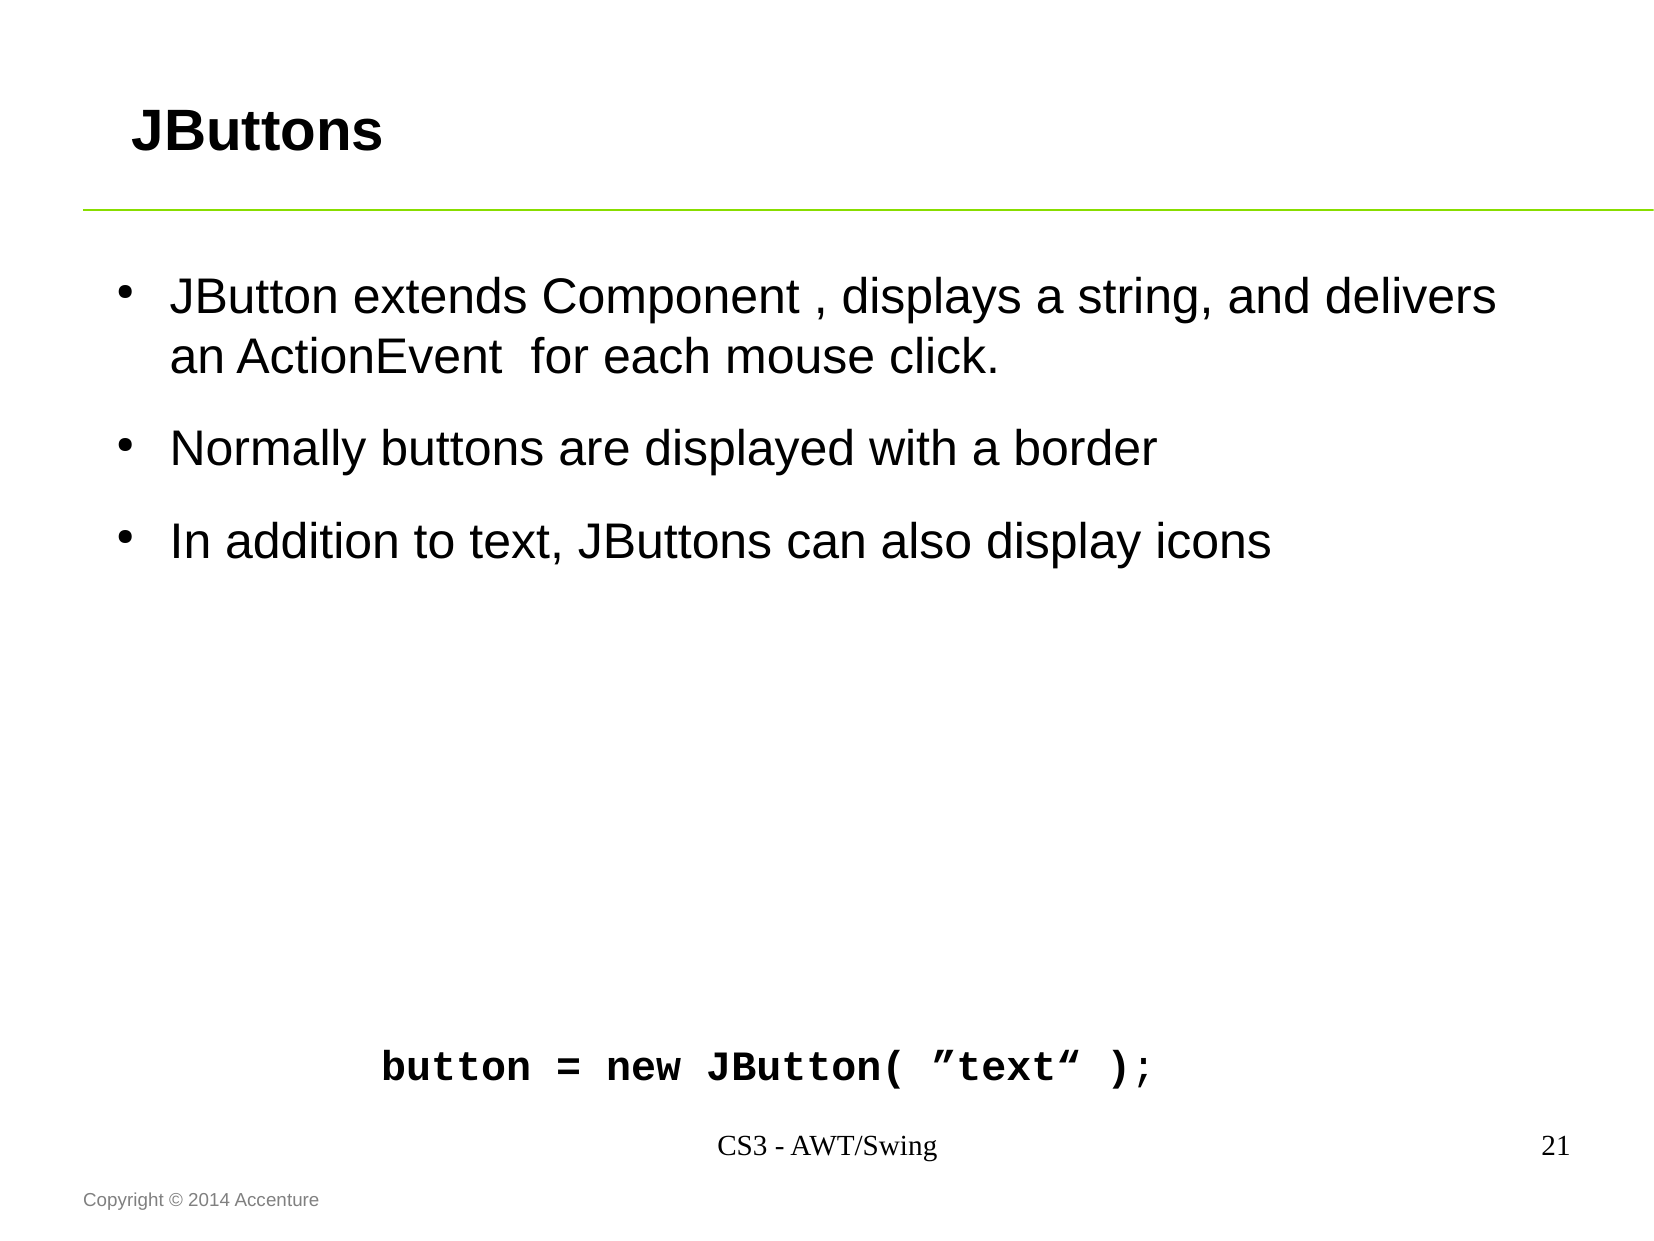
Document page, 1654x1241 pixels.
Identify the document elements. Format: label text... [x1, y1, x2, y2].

list JButton extends Component , displays a string, and delivers an ActionEvent for each mouse click. Normally buttons are displayed with a border In addition to text, JButtons can also display icons [84, 255, 1573, 1166]
text_box button = new JButton( ”text“ ); [366, 1030, 1171, 1097]
title JButtons [81, 56, 1654, 199]
